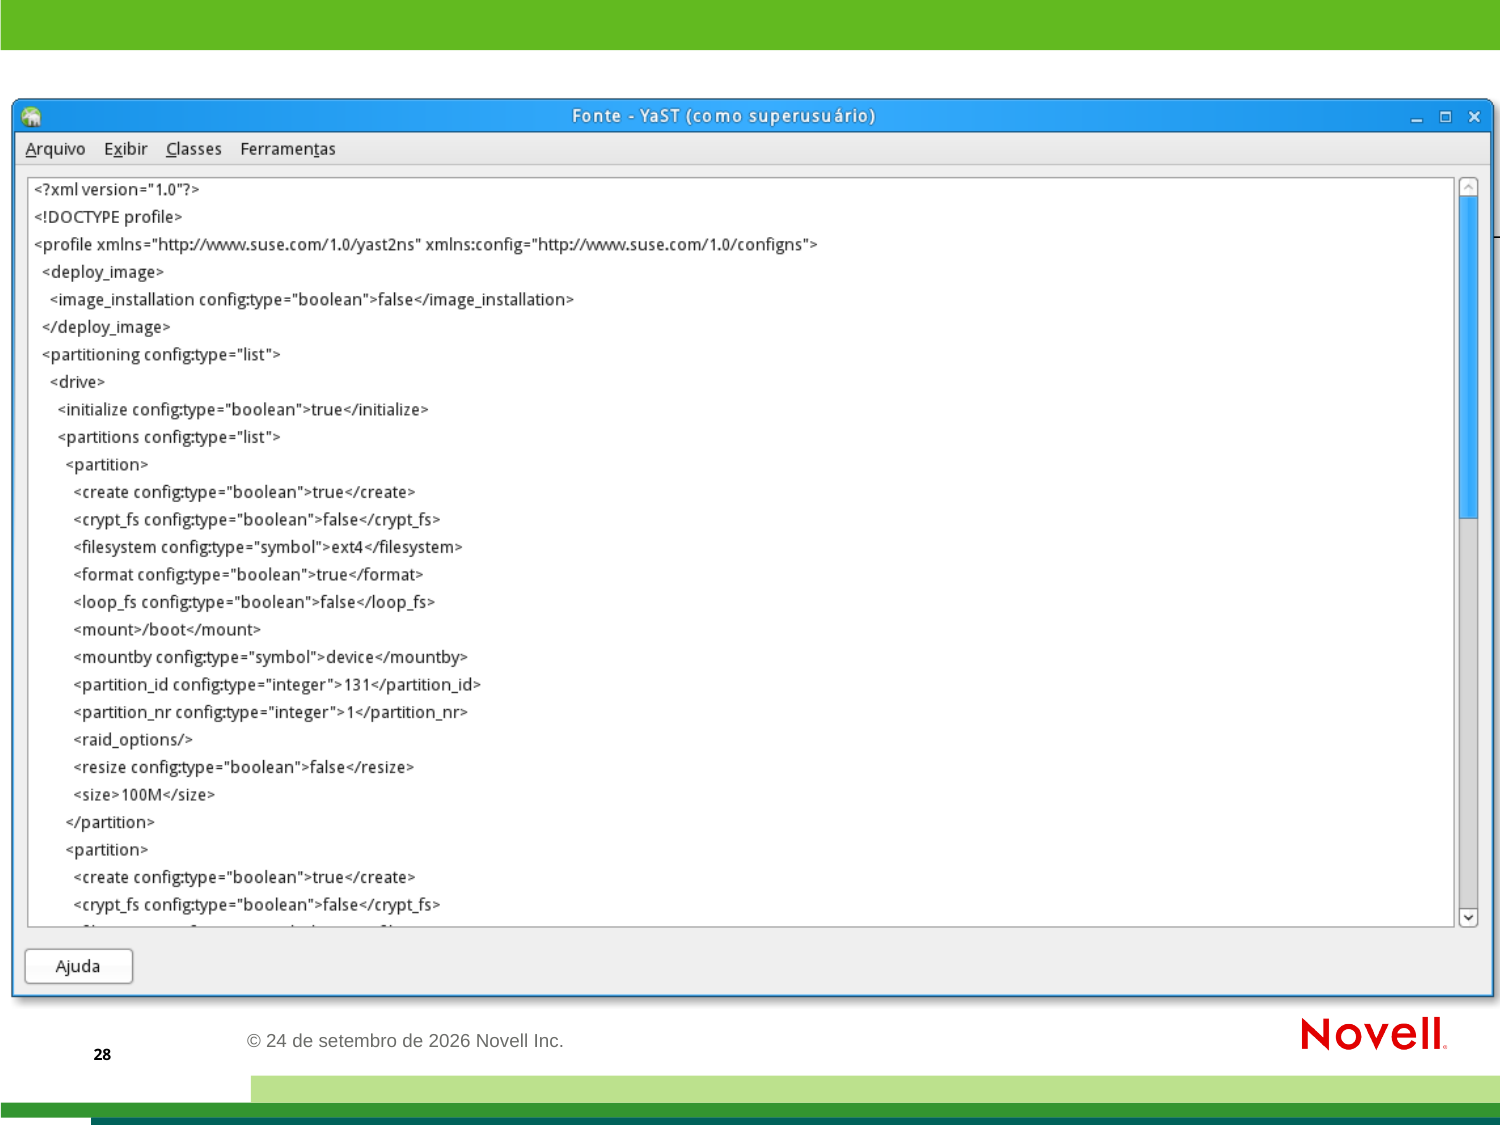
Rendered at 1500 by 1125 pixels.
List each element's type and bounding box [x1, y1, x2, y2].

picture [1295, 1011, 1453, 1056]
picture [5, 92, 1500, 1009]
